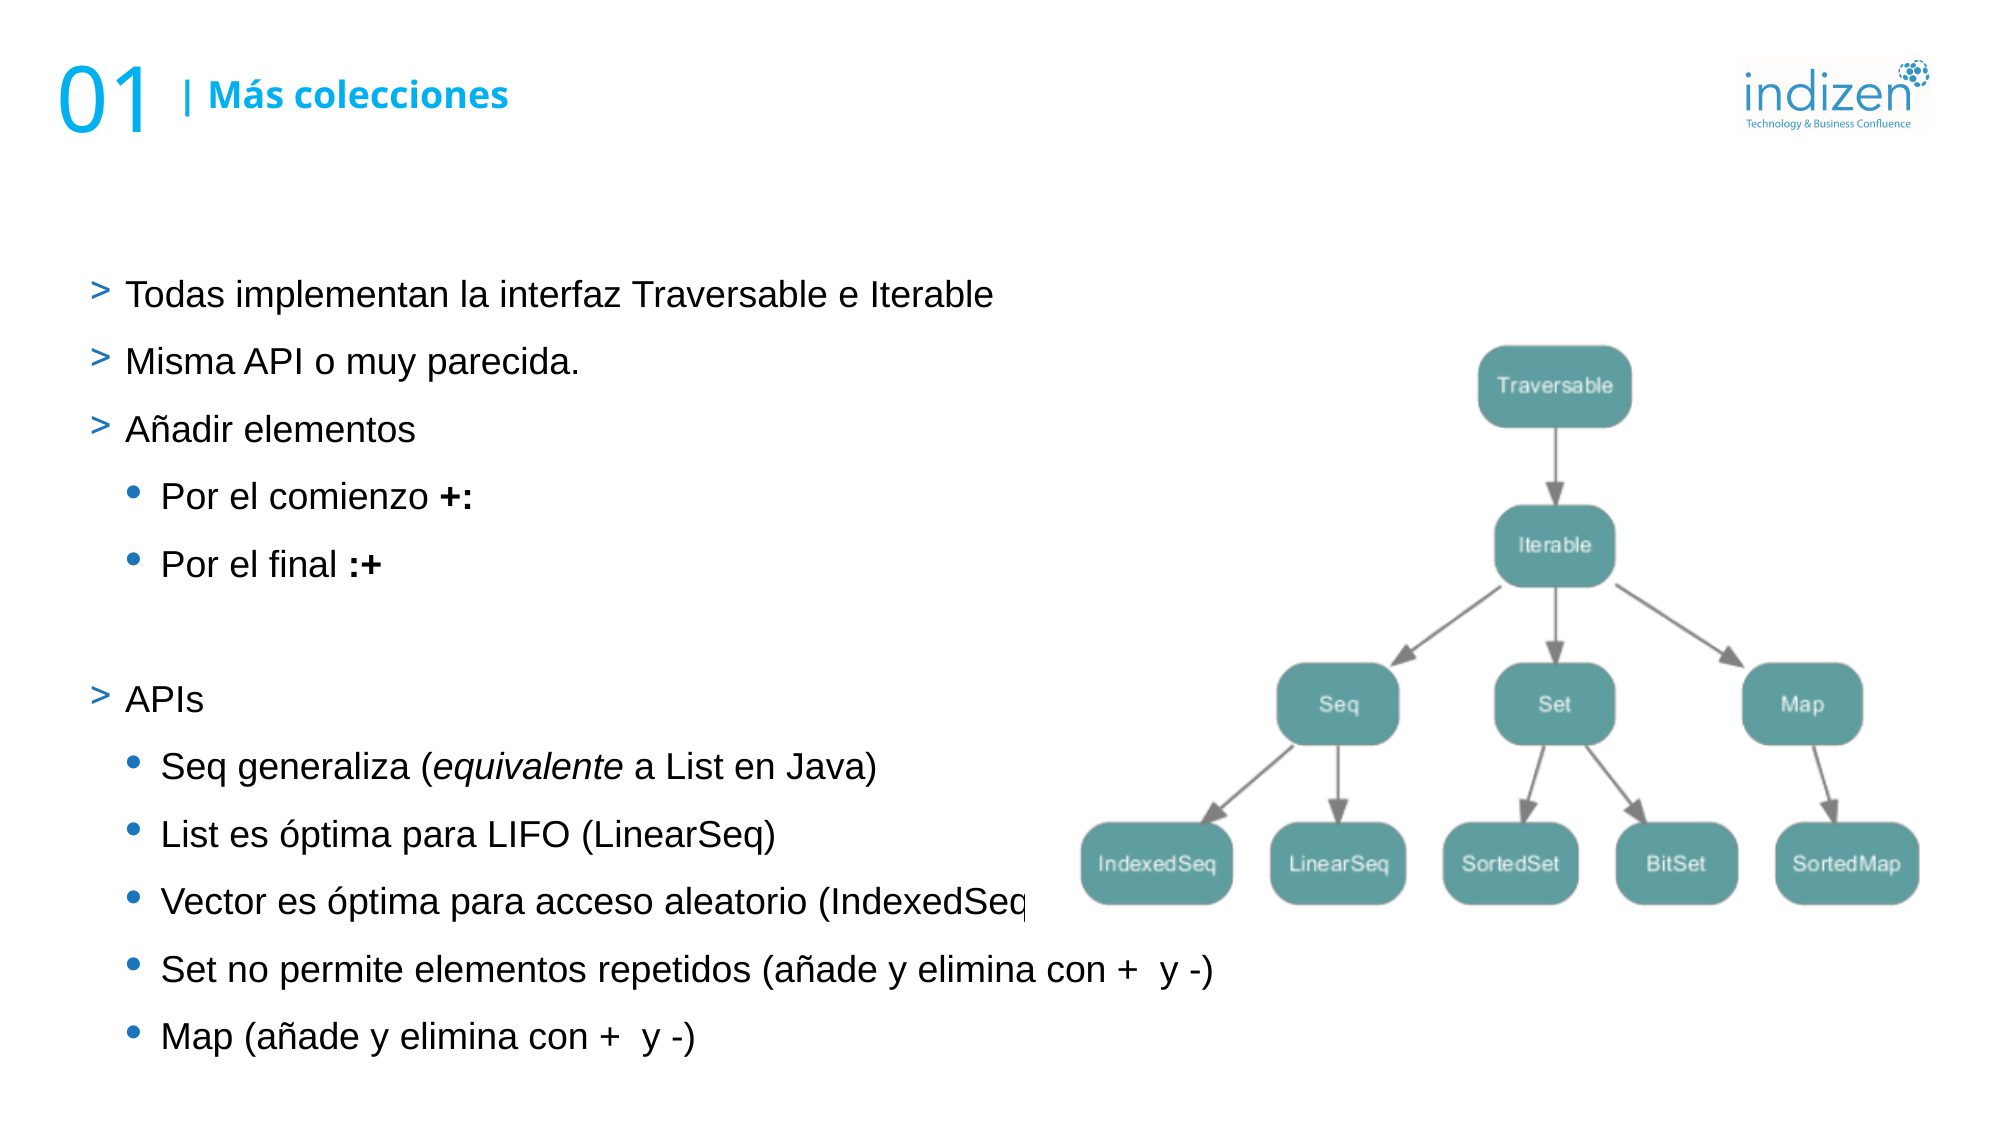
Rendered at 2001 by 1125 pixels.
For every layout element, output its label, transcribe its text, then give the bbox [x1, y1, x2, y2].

picture [1025, 295, 1973, 938]
picture [1737, 57, 1931, 133]
text_box 01 [41, 45, 1392, 127]
text_box Todas implementan la interfaz Traversable e Iterable Misma API o muy parecida. Añadir elementos Por el comienzo +: Por el final :+ APIs Seq generaliza (equivalente a List en Java) List es óptima para LIFO (LinearSeq) Vector es óptima para acceso aleatorio (IndexedSeq) Set no permite elementos repetidos (añade y elimina con + y -) Map (añade y elimina con + y -) [74, 239, 1935, 945]
text_box | Más colecciones [157, 60, 1276, 126]
text_box 01 [69, 72, 96, 126]
